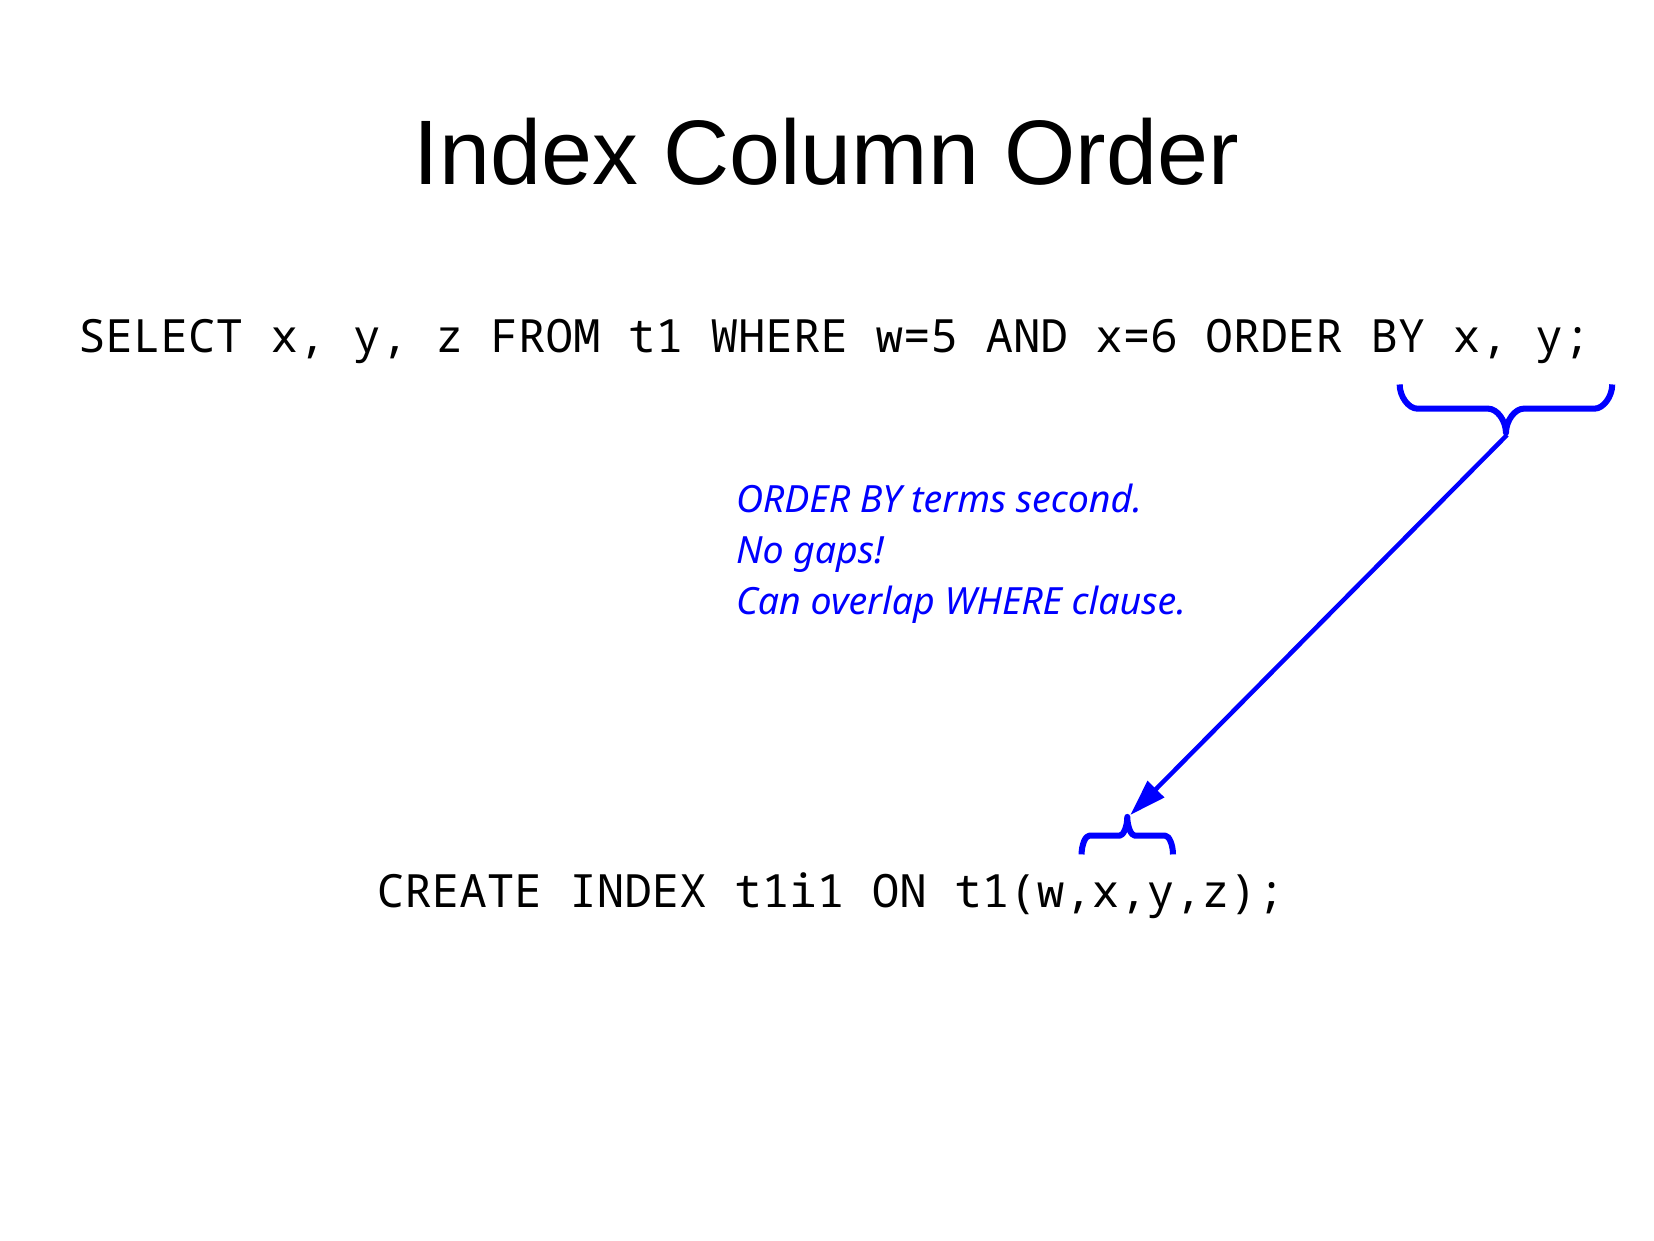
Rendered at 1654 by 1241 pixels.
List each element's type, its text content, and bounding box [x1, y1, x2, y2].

text_box SELECT x, y, z FROM t1 WHERE w=5 AND x=6 ORDER BY x, y; [63, 295, 1606, 372]
title Index Column Order [82, 56, 1571, 250]
text_box ORDER BY terms second. No gaps! Can overlap WHERE clause. [721, 464, 1323, 635]
text_box CREATE INDEX t1i1 ON t1(w,x,y,z); [362, 851, 1300, 928]
